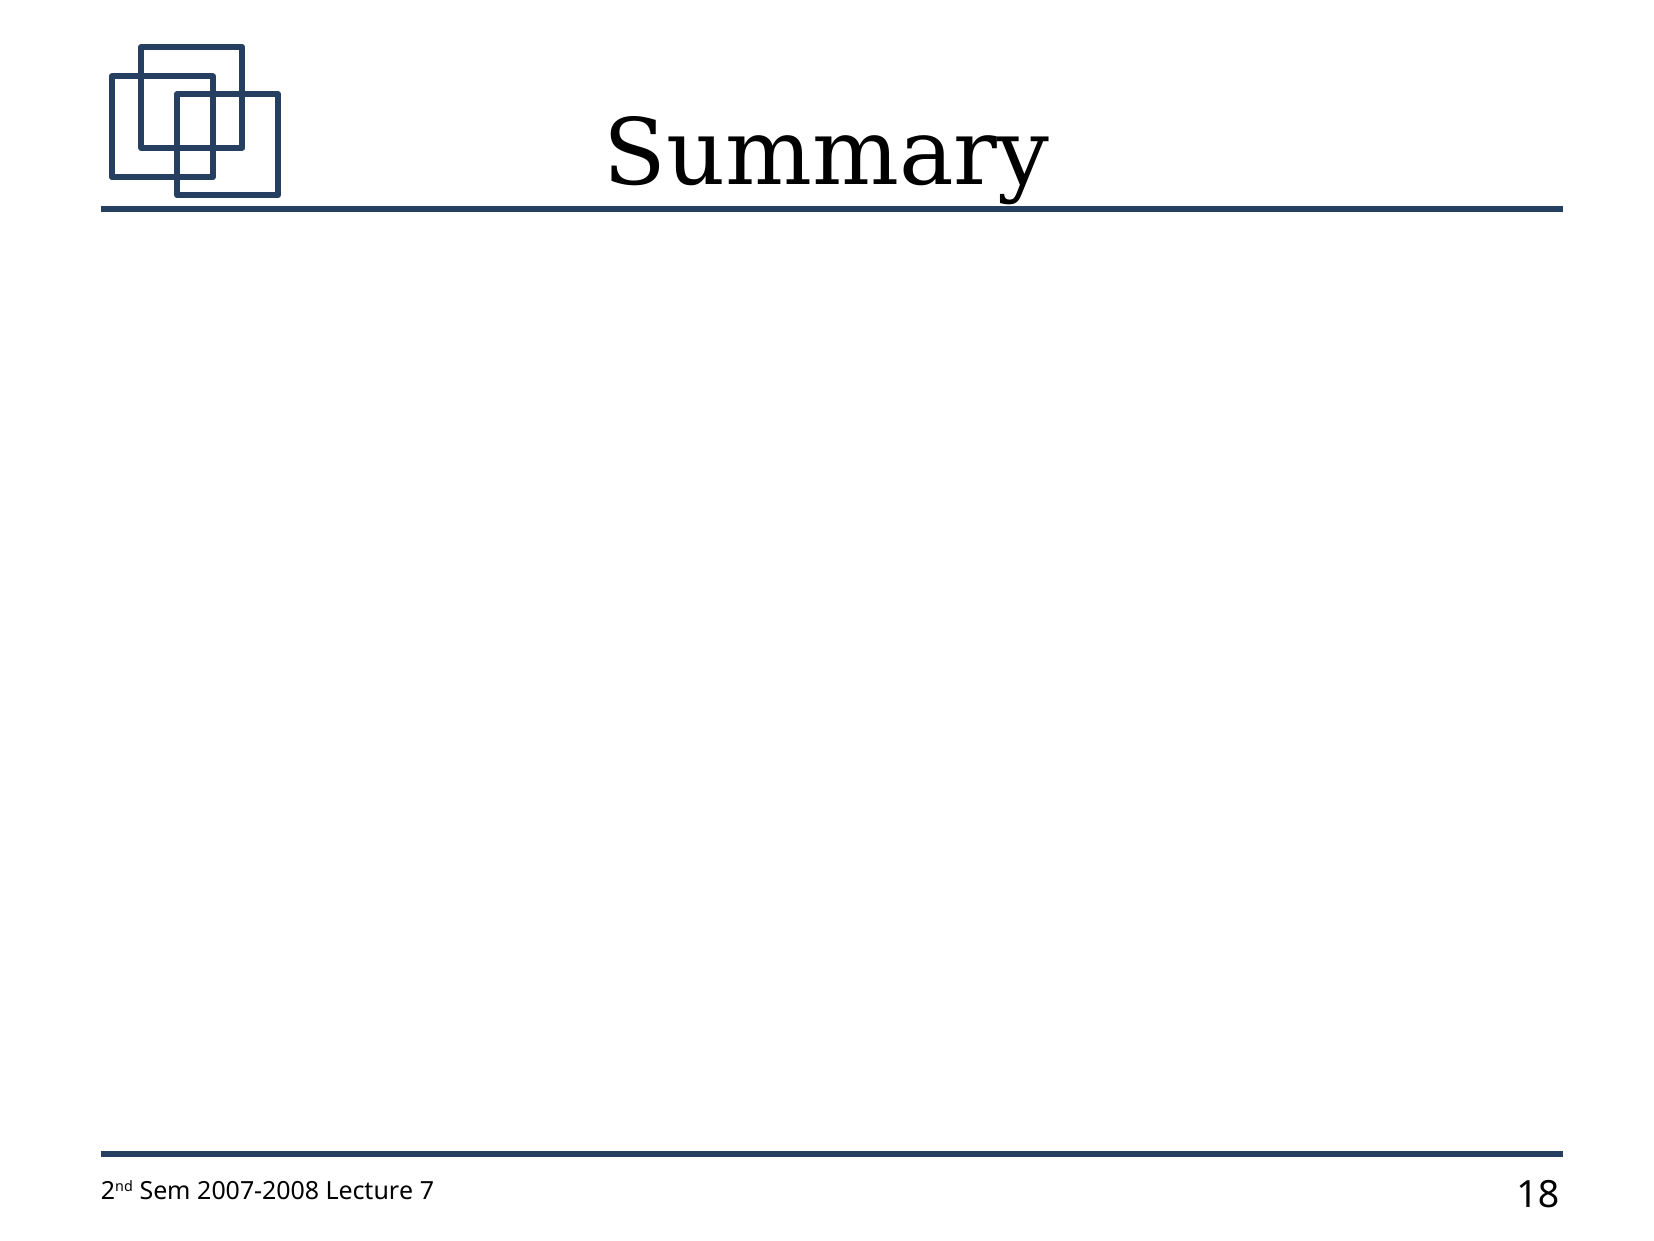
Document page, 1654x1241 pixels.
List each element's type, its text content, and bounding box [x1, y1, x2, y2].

title Summary [82, 49, 1571, 257]
